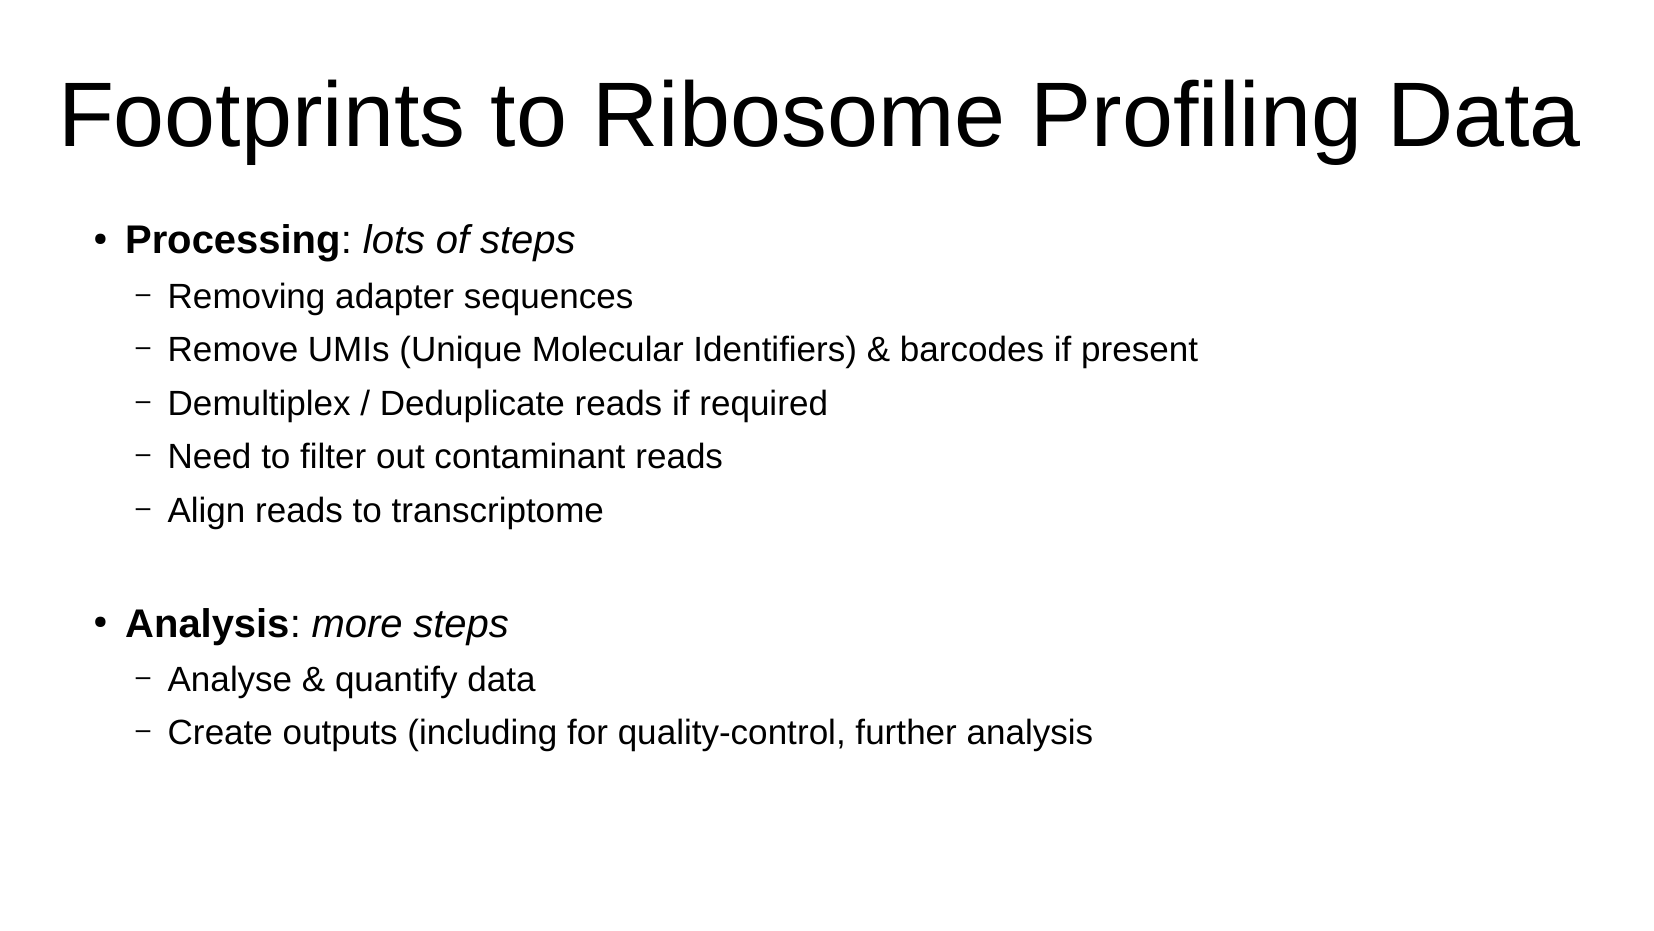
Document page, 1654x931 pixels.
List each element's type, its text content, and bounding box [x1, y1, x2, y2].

list Processing: lots of steps Removing adapter sequences Remove UMIs (Unique Molecular Identifiers) & barcodes if present Demultiplex / Deduplicate reads if required Need to filter out contaminant reads Align reads to transcriptome Analysis: more steps Analyse & quantify data Create outputs (including for quality-control, further analysis [82, 218, 1571, 758]
title Footprints to Ribosome Profiling Data [35, 12, 1607, 218]
